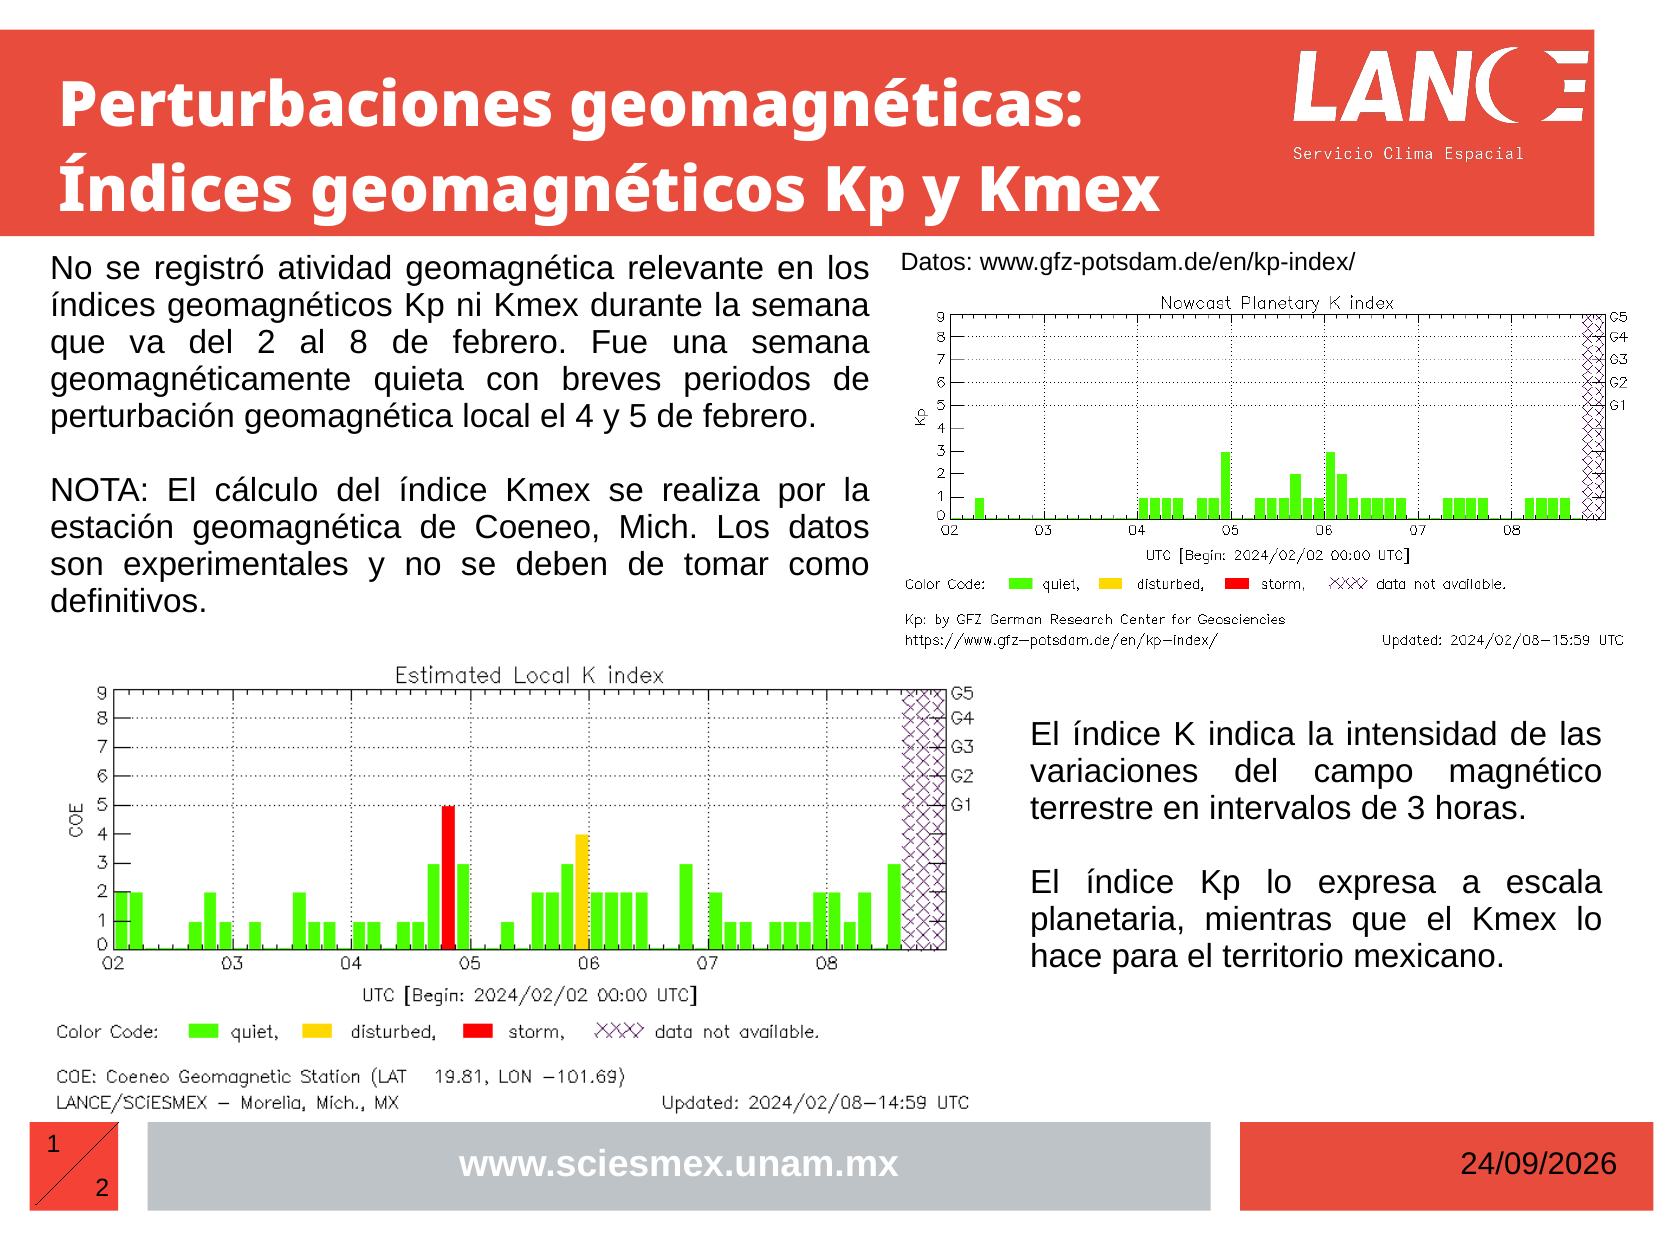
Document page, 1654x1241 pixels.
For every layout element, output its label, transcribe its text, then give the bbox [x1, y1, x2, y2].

text_box 2 [35, 1151, 125, 1209]
text_box Datos: www.gfz-potsdam.de/en/kp-index/ [885, 240, 1654, 284]
text_box <número> [31, 1122, 176, 1170]
text_box No se registró atividad geomagnética relevante en los índices geomagnéticos Kp ni Kmex durante la semana que va del 2 al 8 de febrero. Fue una semana geomagnéticamente quieta con breves periodos de perturbación geomagnética local el 4 y 5 de febrero. NOTA: El cálculo del índice Kmex se realiza por la estación geomagnética de Coeneo, Mich. Los datos son experimentales y no se deben de tomar como definitivos. [35, 242, 886, 739]
text_box www.sciesmex.unam.mx [153, 1122, 1205, 1205]
text_box El índice K indica la intensidad de las variaciones del campo magnético terrestre en intervalos de 3 horas. El índice Kp lo expresa a escala planetaria, mientras que el Kmex lo hace para el territorio mexicano. [1015, 707, 1619, 1052]
text_box 08/02/2024 [1424, 1122, 1654, 1205]
title Perturbaciones geomagnéticas: Índices geomagnéticos Kp y Kmex [59, 59, 1312, 207]
picture [47, 277, 1642, 1116]
picture [1293, 47, 1589, 162]
